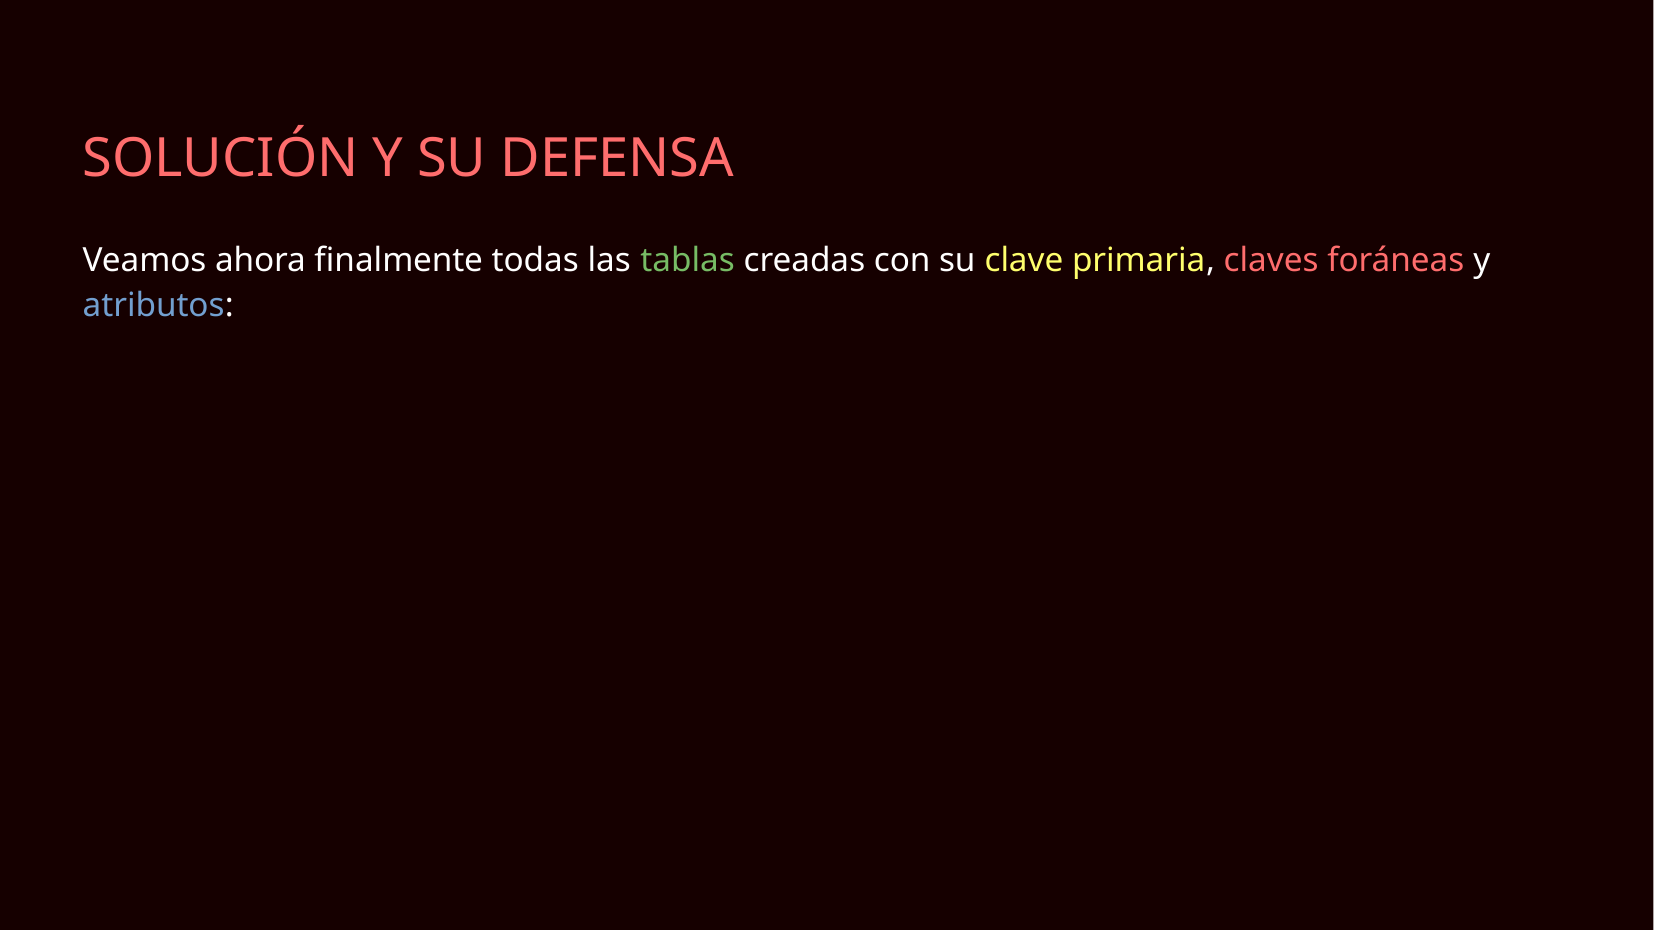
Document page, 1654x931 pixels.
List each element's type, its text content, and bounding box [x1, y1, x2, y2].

title SOLUCIÓN Y SU DEFENSA [82, 37, 1571, 193]
list Veamos ahora finalmente todas las tablas creadas con su clave primaria, claves foráneas y atributos: [82, 236, 1571, 857]
